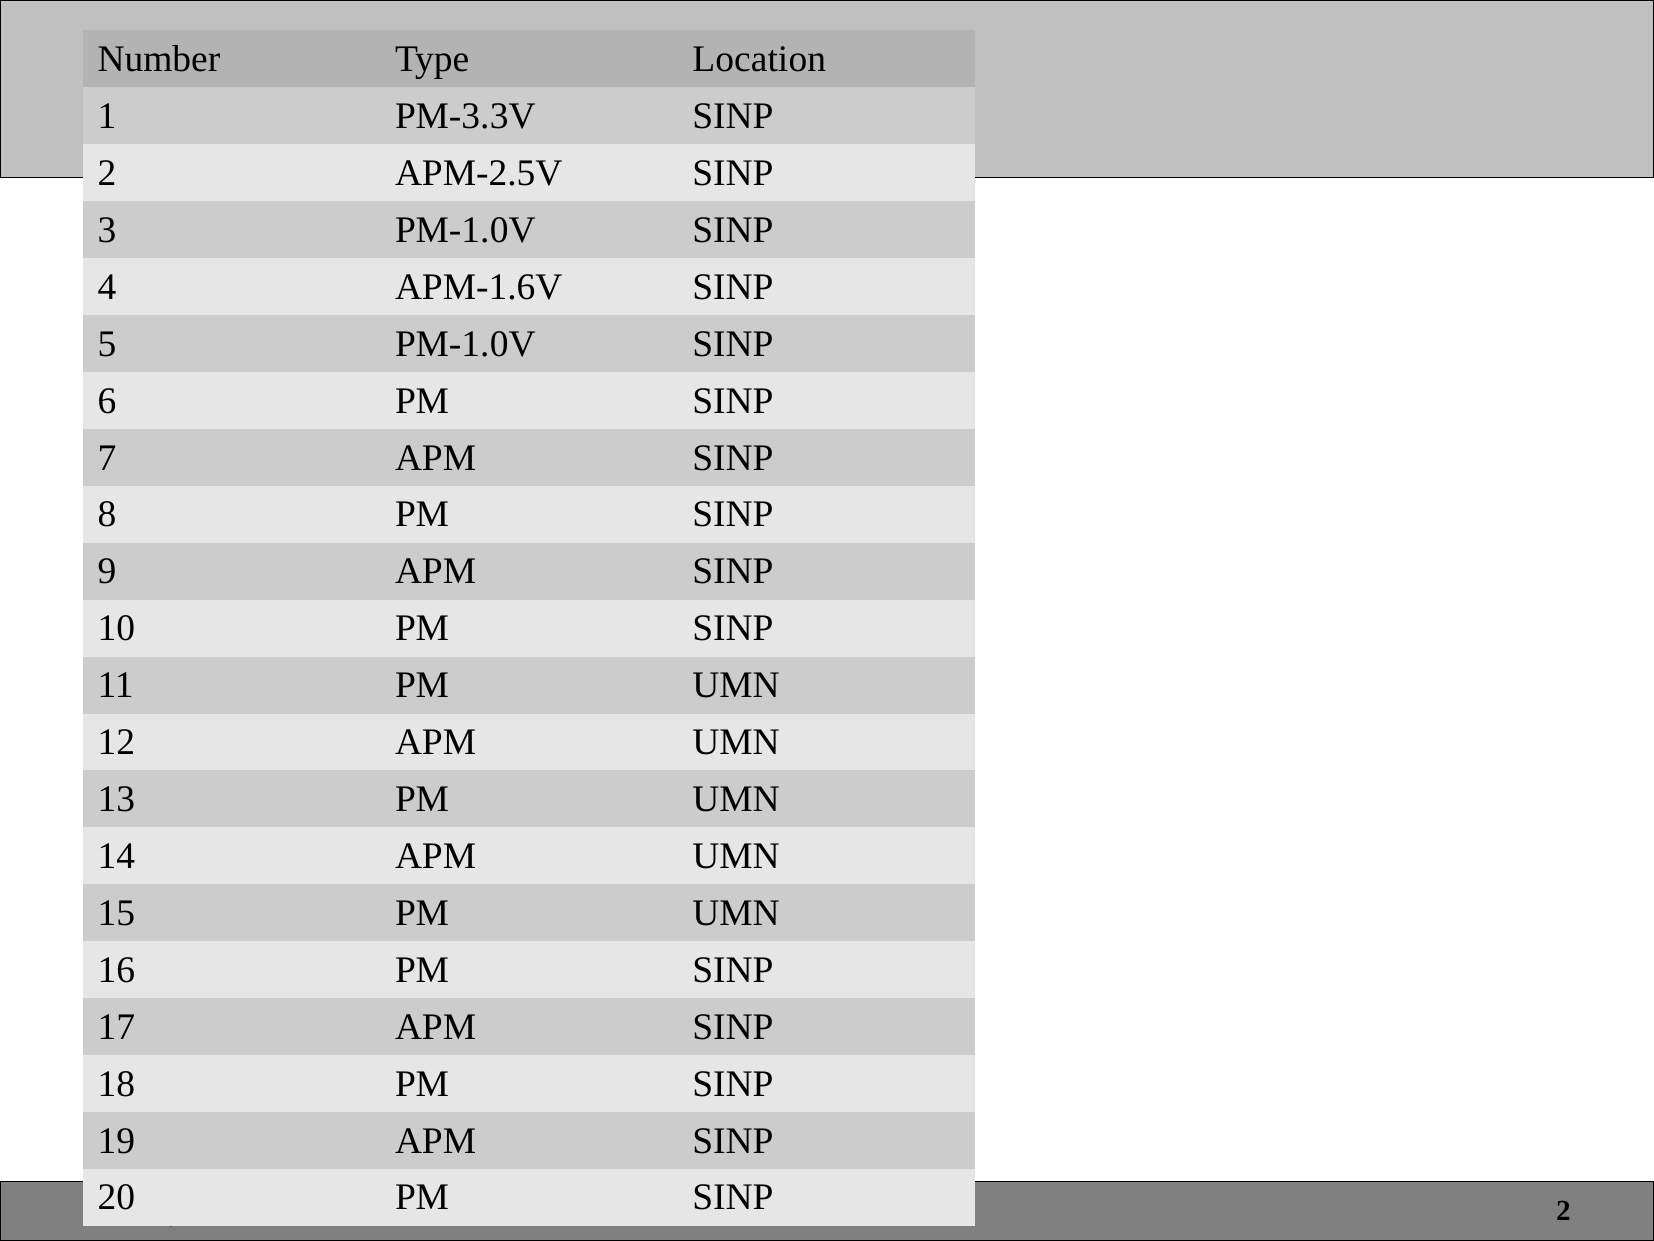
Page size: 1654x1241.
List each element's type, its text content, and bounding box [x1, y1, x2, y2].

table_cell 10 [83, 600, 380, 657]
table_cell 13 [83, 770, 380, 827]
table_cell SINP [678, 486, 975, 543]
table_cell APM [380, 714, 678, 770]
table_cell 16 [83, 941, 380, 998]
table_cell 11 [83, 657, 380, 714]
table_cell SINP [678, 1169, 975, 1226]
table_cell PM-1.0V [380, 315, 678, 372]
table_cell 19 [83, 1112, 380, 1169]
table_cell UMN [678, 714, 975, 770]
table_cell APM [380, 998, 678, 1055]
table_cell APM [380, 827, 678, 884]
table_cell SINP [678, 87, 975, 144]
table_cell 17 [83, 998, 380, 1055]
table_cell 15 [83, 884, 380, 941]
table_cell SINP [678, 144, 975, 201]
table_cell SINP [678, 998, 975, 1055]
table_cell 20 [83, 1169, 380, 1226]
table_cell SINP [678, 1055, 975, 1112]
table_header Type [380, 30, 678, 87]
table_cell 2 [83, 144, 380, 201]
table_cell SINP [678, 315, 975, 372]
table_cell 12 [83, 714, 380, 770]
table_cell 3 [83, 201, 380, 258]
table_cell APM-1.6V [380, 258, 678, 315]
table_cell APM [380, 1112, 678, 1169]
table_cell PM-3.3V [380, 87, 678, 144]
table_cell PM [380, 657, 678, 714]
table_header Location [678, 30, 975, 87]
table_cell 18 [83, 1055, 380, 1112]
table_cell 7 [83, 429, 380, 486]
table_cell PM [380, 884, 678, 941]
table_cell PM [380, 770, 678, 827]
table_cell 14 [83, 827, 380, 884]
table_cell 5 [83, 315, 380, 372]
table_cell 1 [83, 87, 380, 144]
table_cell 8 [83, 486, 380, 543]
table_cell SINP [678, 258, 975, 315]
table_cell PM [380, 600, 678, 657]
table_cell SINP [678, 372, 975, 429]
table_cell 9 [83, 543, 380, 600]
table_cell PM [380, 486, 678, 543]
table_cell PM [380, 372, 678, 429]
table_cell APM [380, 429, 678, 486]
table_cell 6 [83, 372, 380, 429]
table_cell SINP [678, 201, 975, 258]
table_cell UMN [678, 827, 975, 884]
table_cell APM-2.5V [380, 144, 678, 201]
table_cell PM [380, 1169, 678, 1226]
table_cell APM [380, 543, 678, 600]
table_cell SINP [678, 1112, 975, 1169]
table_cell UMN [678, 657, 975, 714]
table_header Number [83, 30, 380, 87]
table_cell SINP [678, 600, 975, 657]
table_cell SINP [678, 543, 975, 600]
table_cell PM-1.0V [380, 201, 678, 258]
table_cell UMN [678, 884, 975, 941]
table_cell SINP [678, 429, 975, 486]
table_cell UMN [678, 770, 975, 827]
table_cell PM [380, 1055, 678, 1112]
table_cell PM [380, 941, 678, 998]
table_cell SINP [678, 941, 975, 998]
table_cell 4 [83, 258, 380, 315]
